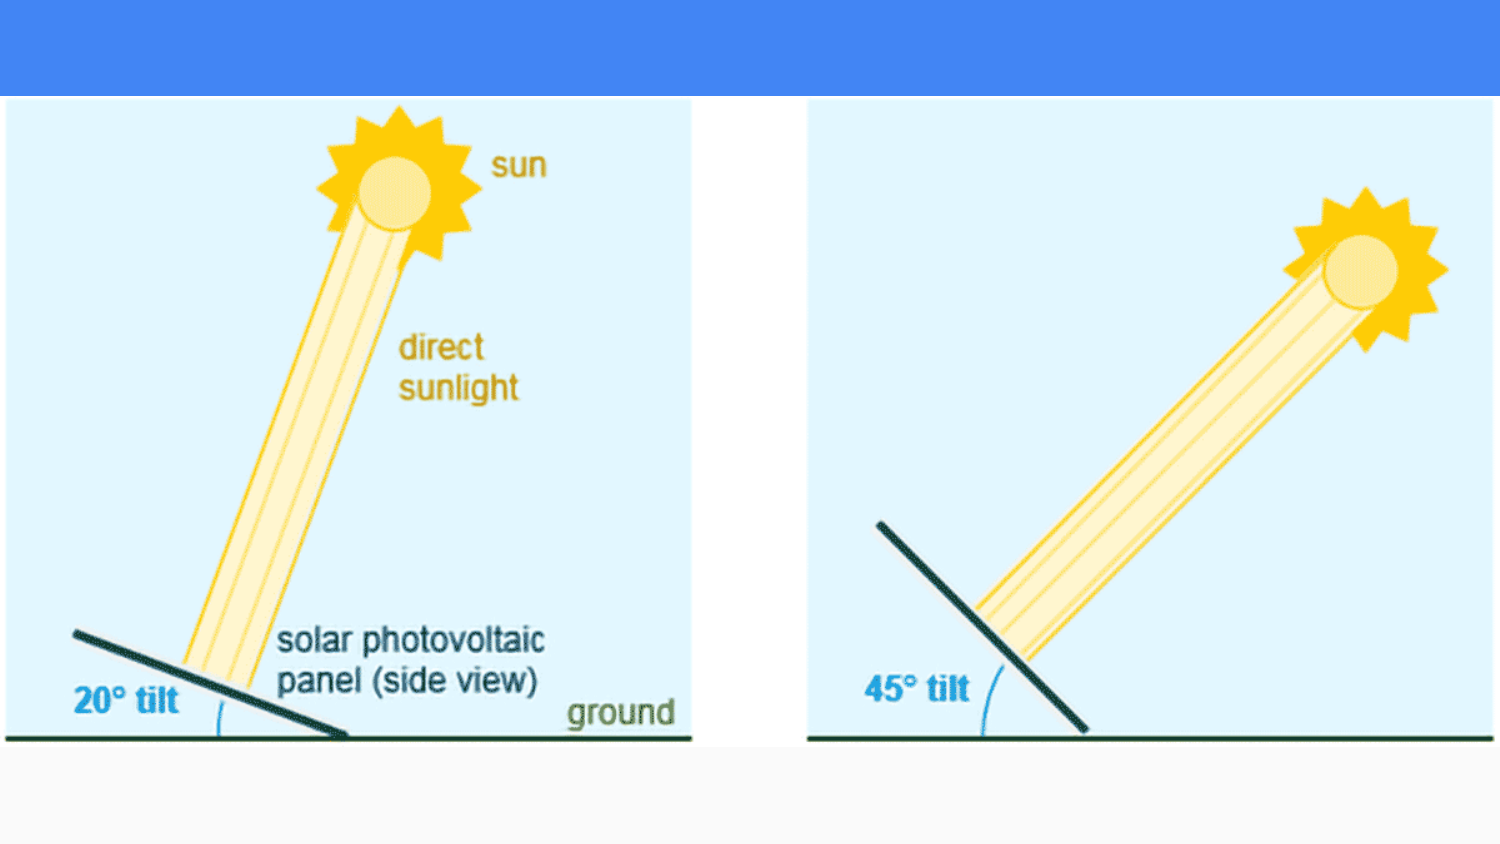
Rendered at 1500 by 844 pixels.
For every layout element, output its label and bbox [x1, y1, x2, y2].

picture [0, 96, 1500, 747]
